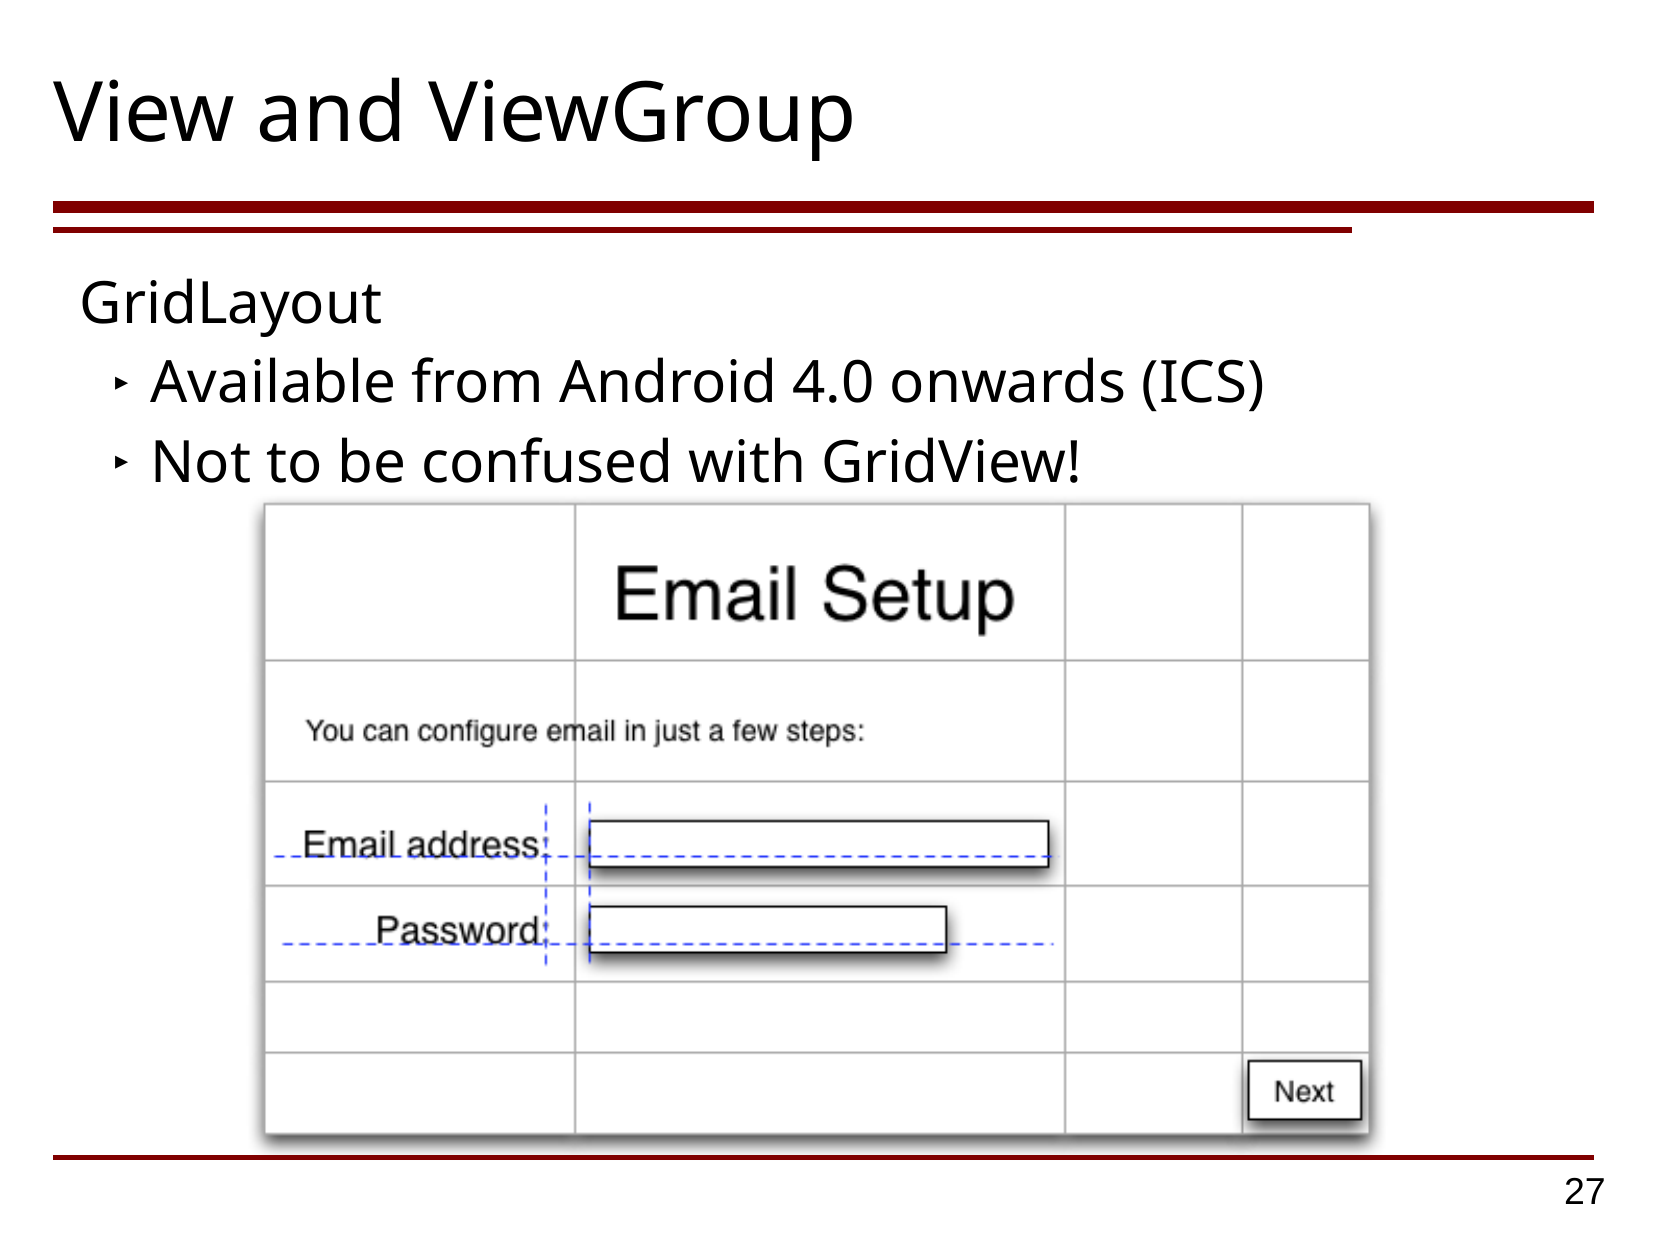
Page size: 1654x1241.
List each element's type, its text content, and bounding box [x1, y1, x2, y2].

subtitle View and ViewGroup [53, 48, 1542, 172]
text_box GridLayout Available from Android 4.0 onwards (ICS) Not to be confused with GridView! [64, 253, 1595, 1182]
text_box <número> [35, 1163, 1654, 1221]
